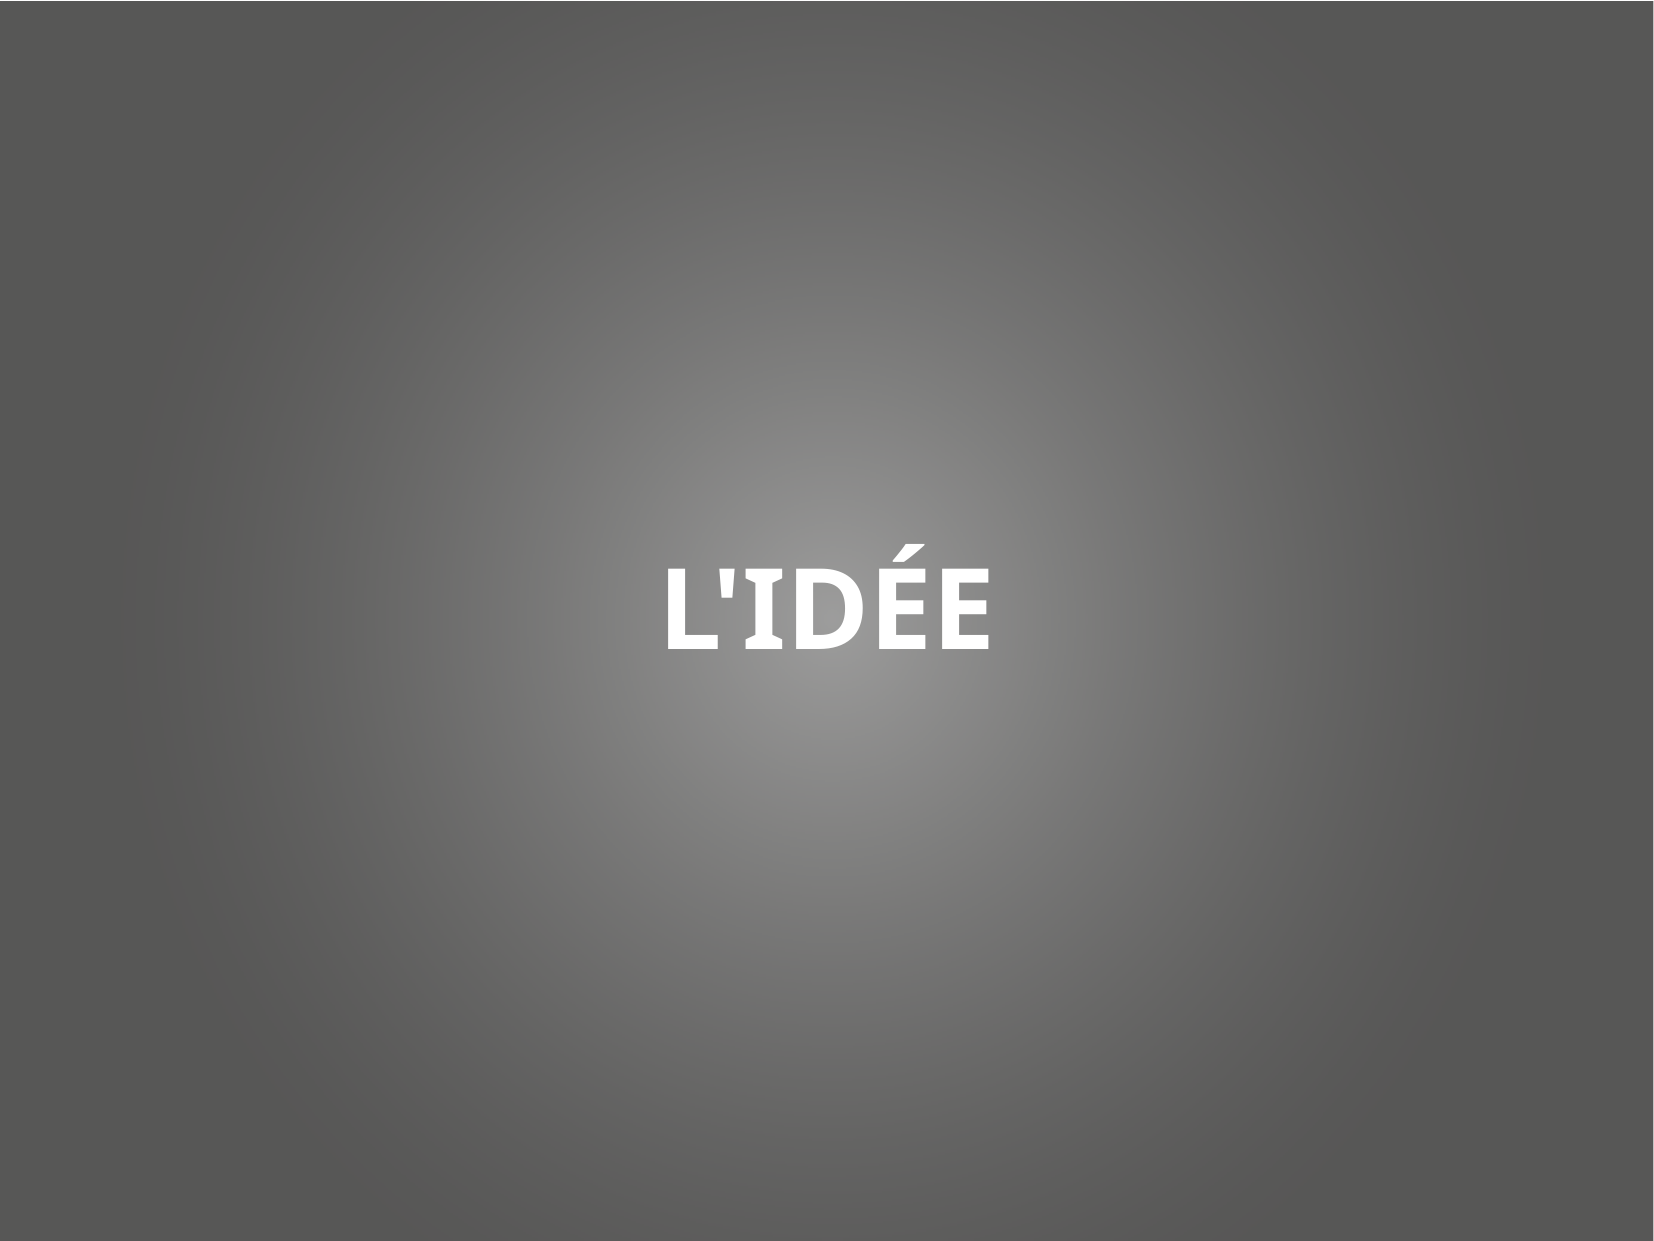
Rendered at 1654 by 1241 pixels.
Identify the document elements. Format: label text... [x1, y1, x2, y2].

title L'IDÉE [82, 501, 1571, 710]
picture [0, 1, 1654, 1241]
